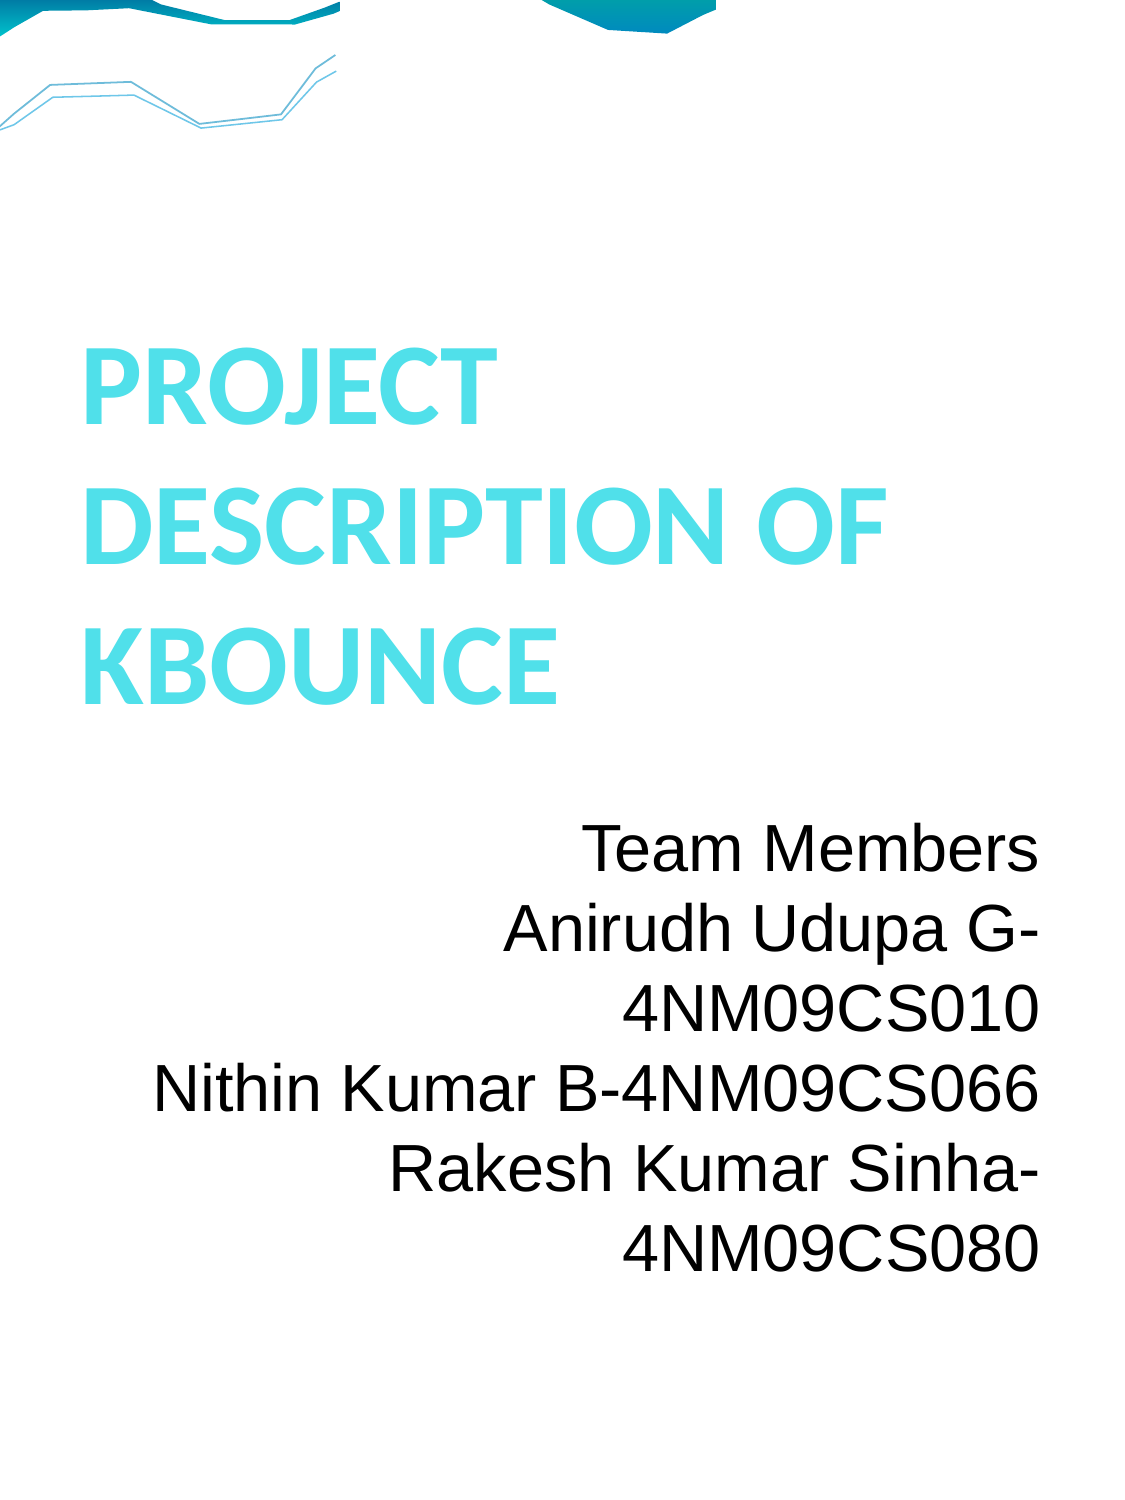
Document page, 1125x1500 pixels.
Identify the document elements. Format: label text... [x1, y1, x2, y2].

subtitle Team Members Anirudh Udupa G-4NM09CS010 Nithin Kumar B-4NM09CS066 Rakesh Kumar Sinha-4NM09CS080 [96, 797, 1063, 1359]
title PROJECT DESCRIPTION OF KBOUNCE [65, 300, 1032, 700]
